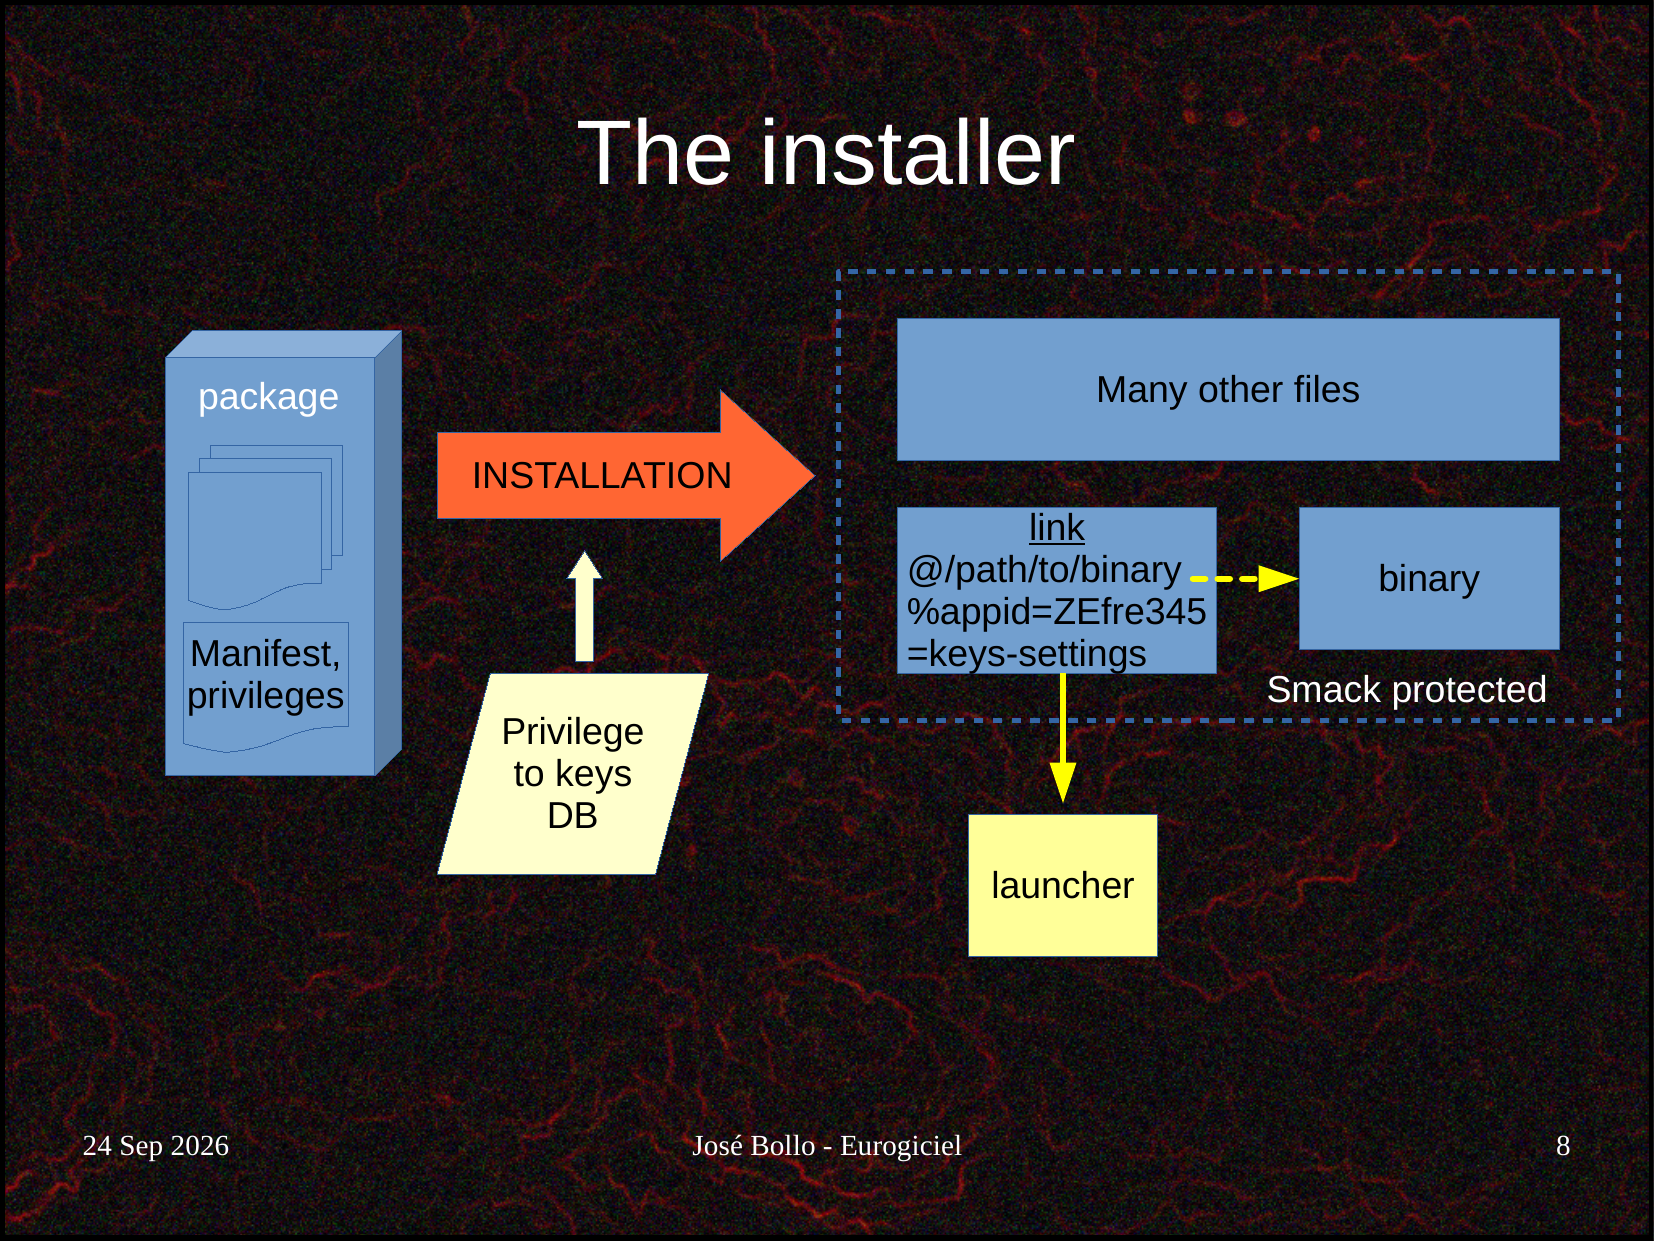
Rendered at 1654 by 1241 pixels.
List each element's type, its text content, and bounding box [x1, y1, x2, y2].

text_box Privilege to keys DB [437, 673, 709, 875]
text_box package [183, 368, 355, 426]
title The installer [82, 49, 1571, 257]
picture [5, 5, 1649, 1235]
text_box [165, 330, 402, 776]
text_box INSTALLATION [437, 389, 816, 562]
text_box Smack protected [1251, 661, 1563, 719]
text_box [566, 550, 603, 662]
text_box binary [1299, 507, 1560, 650]
text_box Manifest, privileges [183, 622, 349, 753]
text_box launcher [968, 814, 1158, 957]
text_box link @/path/to/binary %appid=ZEfre345 =keys-settings [897, 507, 1217, 674]
text_box Many other files [897, 318, 1560, 461]
